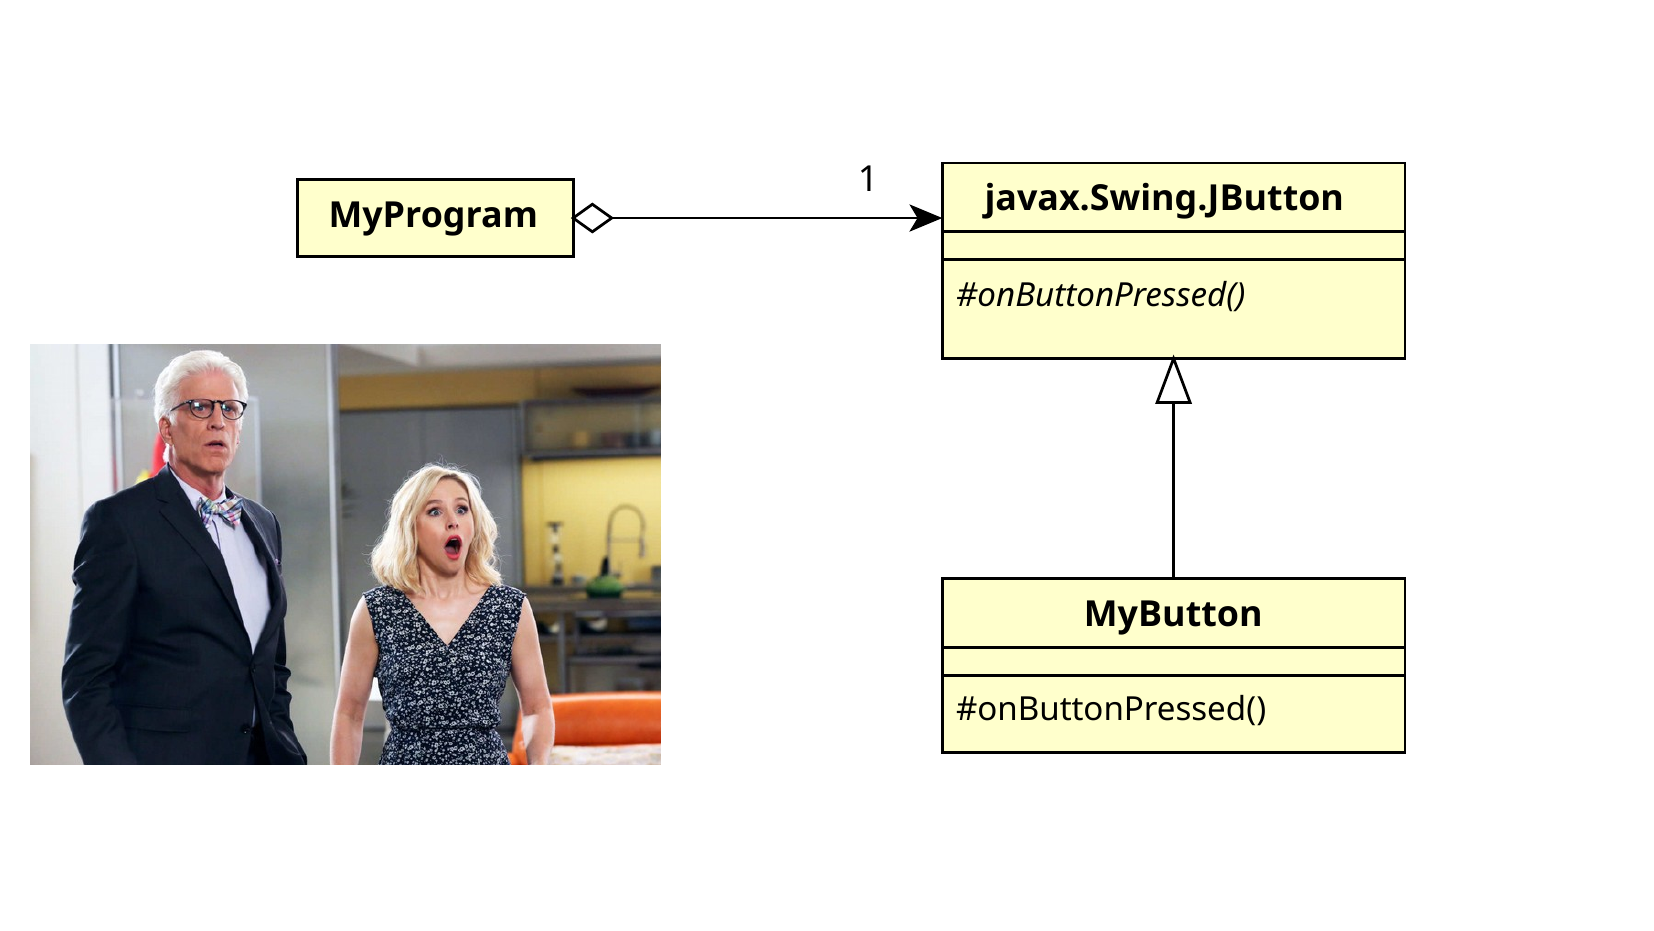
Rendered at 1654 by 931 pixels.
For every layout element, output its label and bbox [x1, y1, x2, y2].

picture [30, 100, 1448, 796]
